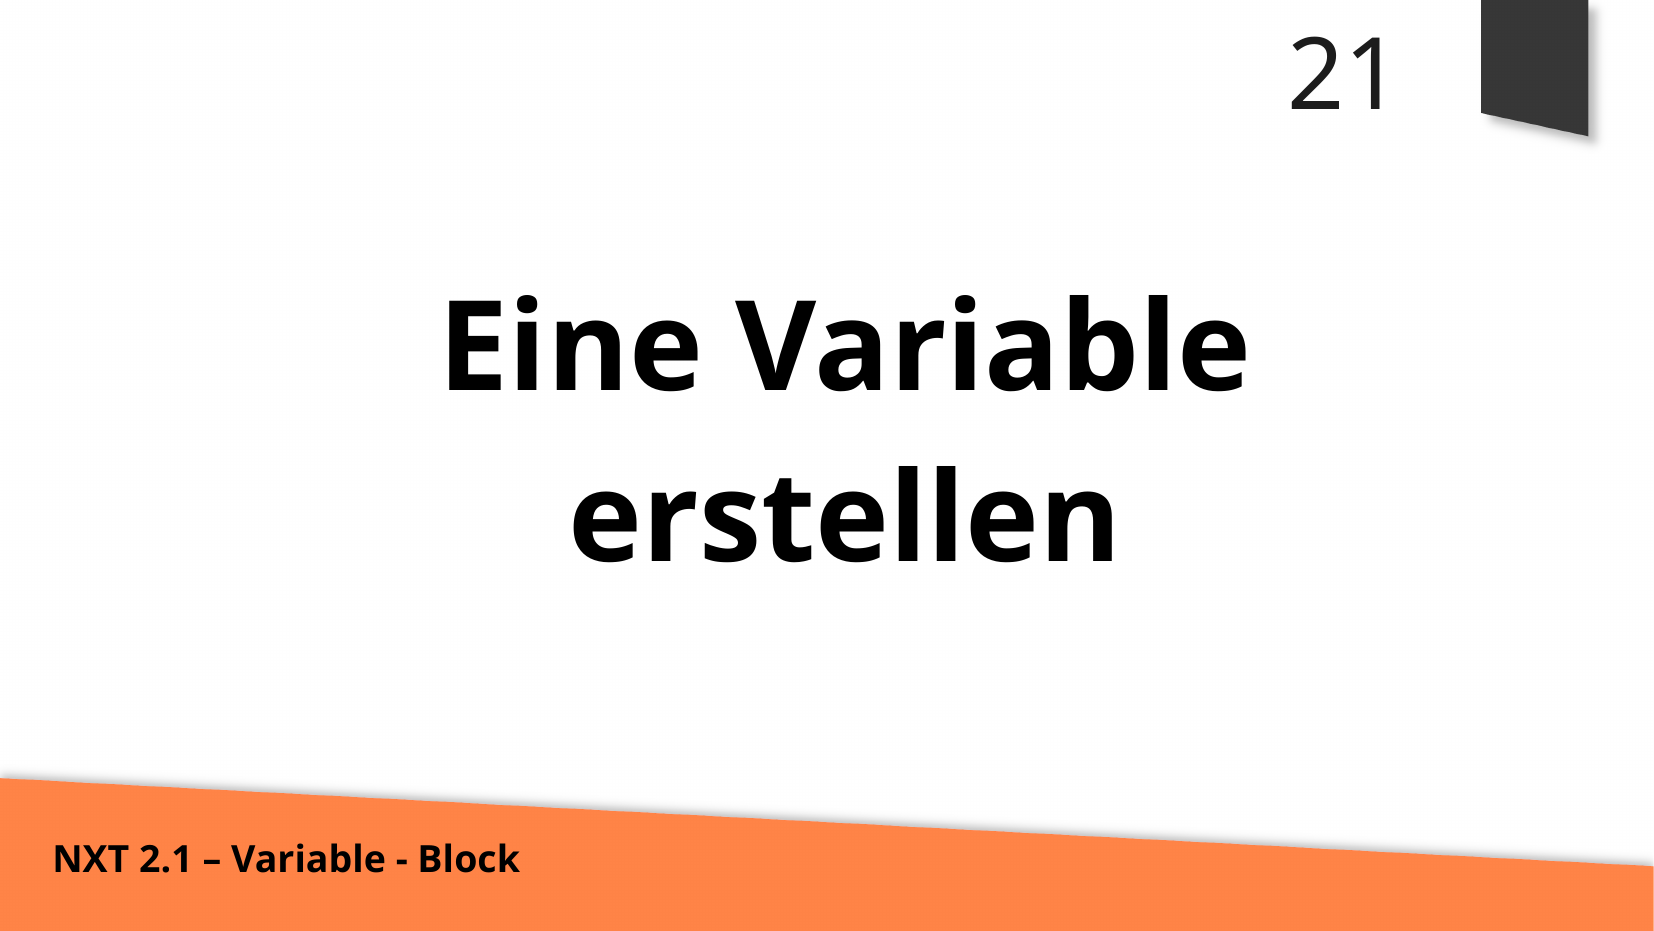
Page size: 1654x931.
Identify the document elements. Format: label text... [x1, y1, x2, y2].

title Eine Variable erstellen [120, 337, 1501, 518]
picture [0, 0, 1654, 931]
text_box <Foliennummer> [1463, 0, 1602, 157]
text_box NXT 2.1 – Variable - Block [37, 825, 751, 901]
